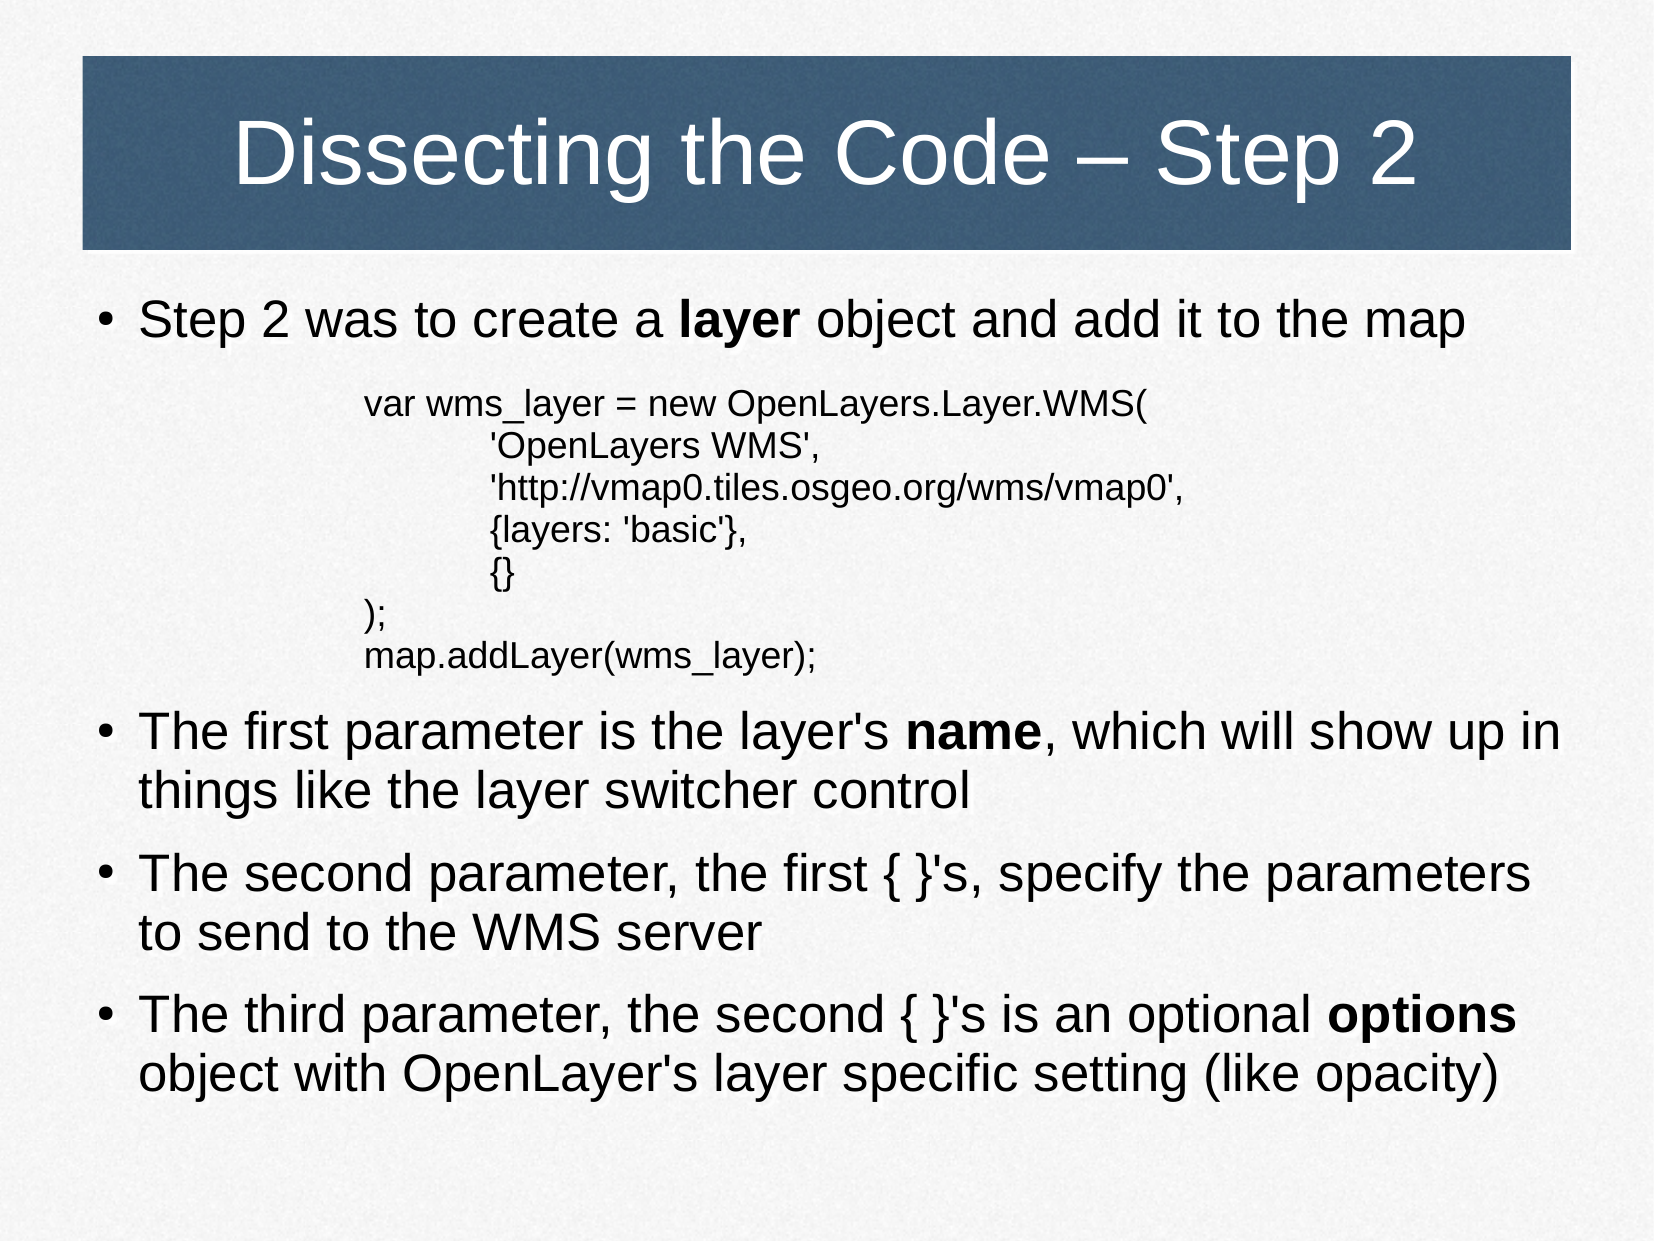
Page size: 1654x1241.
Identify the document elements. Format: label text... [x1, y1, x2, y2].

title Dissecting the Code – Step 2 [82, 56, 1571, 250]
text_box var wms_layer = new OpenLayers.Layer.WMS( 'OpenLayers WMS', 'http://vmap0.tiles.osgeo.org/wms/vmap0', {layers: 'basic'}, {} ); map.addLayer(wms_layer); [349, 375, 1201, 684]
list Step 2 was to create a layer object and add it to the map The first parameter is the layer's name, which will show up in things like the layer switcher control The second parameter, the first { }'s, specify the parameters to send to the WMS server The third parameter, the second { }'s is an optional options object with OpenLayer's layer specific setting (like opacity) [82, 290, 1571, 1109]
picture [0, 0, 1654, 1241]
